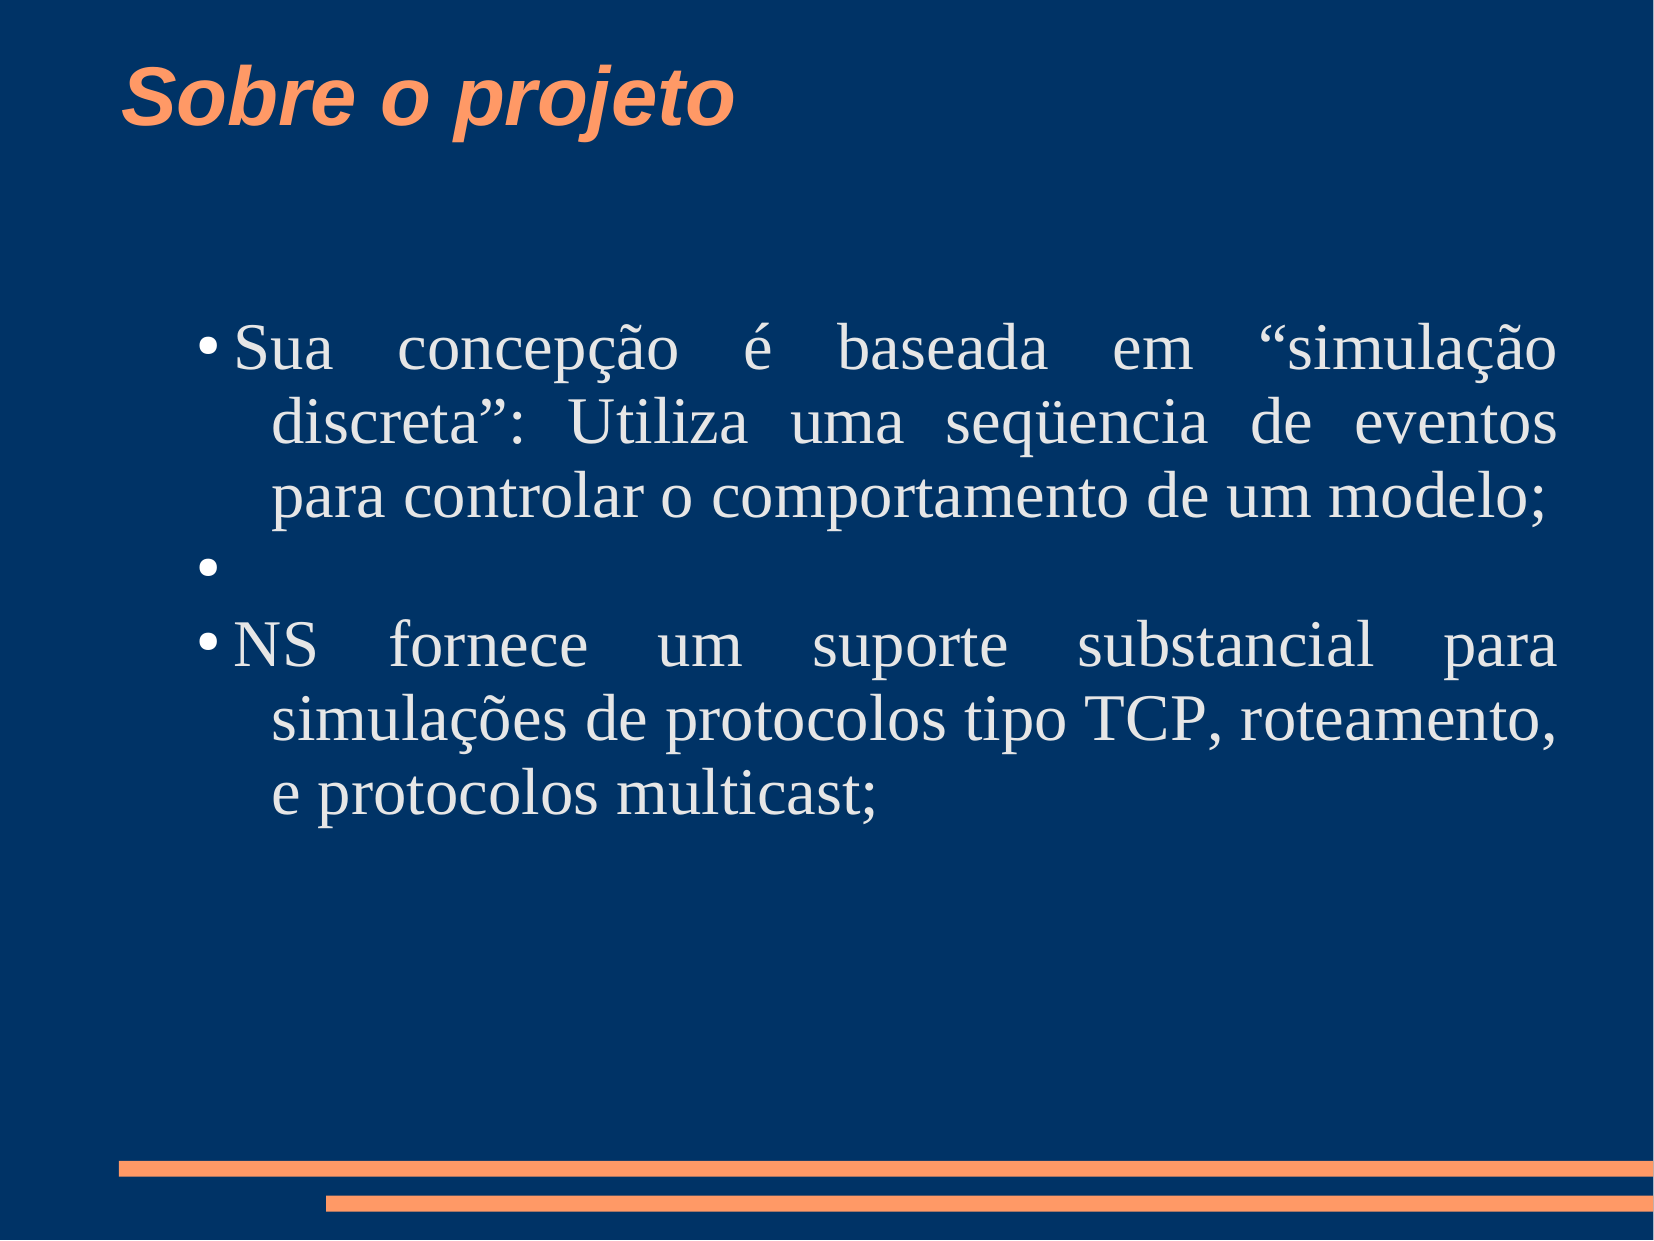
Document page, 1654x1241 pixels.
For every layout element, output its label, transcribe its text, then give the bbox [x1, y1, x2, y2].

title Sobre o projeto [121, 0, 1534, 201]
list Sua concepção é baseada em “simulação discreta”: Utiliza uma seqüencia de eventos para controlar o comportamento de um modelo; NS fornece um suporte substancial para simulações de protocolos tipo TCP, roteamento, e protocolos multicast; [121, 310, 1561, 1121]
